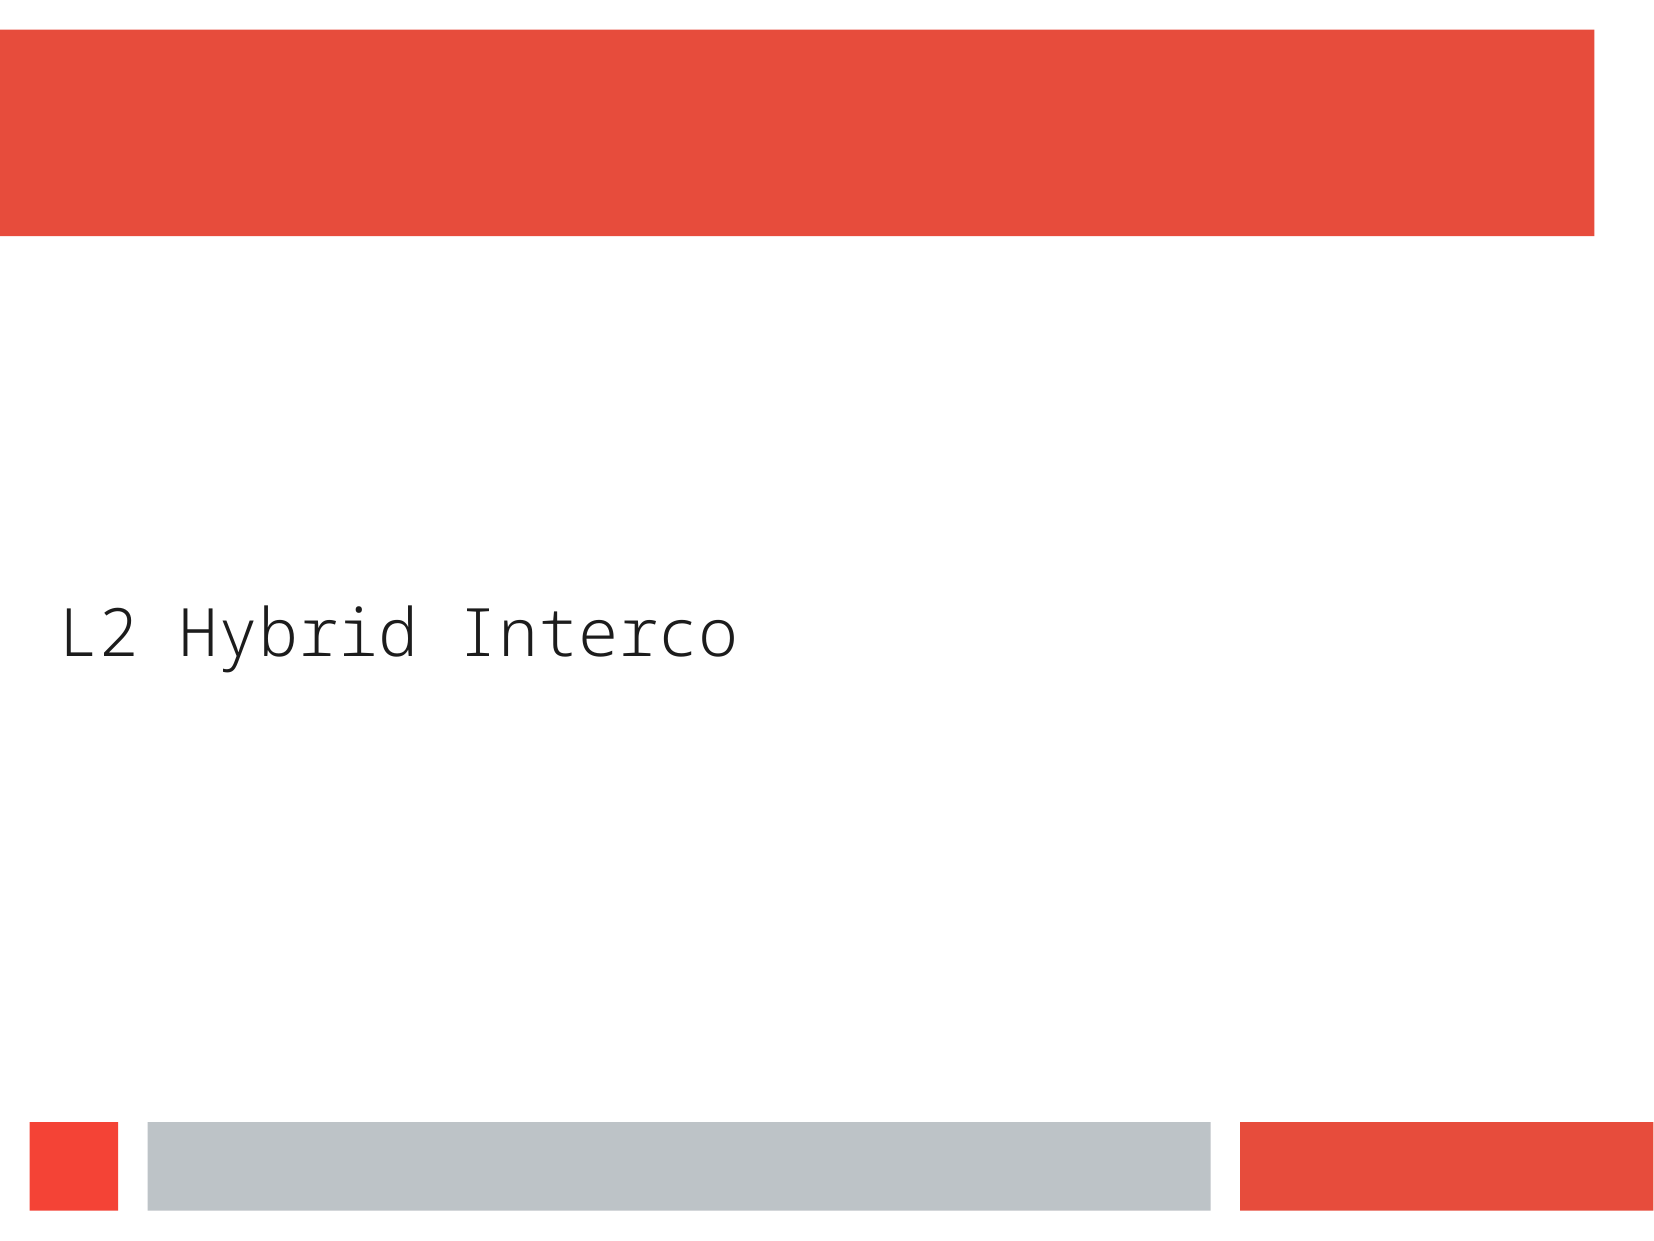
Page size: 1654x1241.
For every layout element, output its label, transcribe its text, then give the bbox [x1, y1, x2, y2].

subtitle L2 Hybrid Interco [59, 585, 1595, 744]
